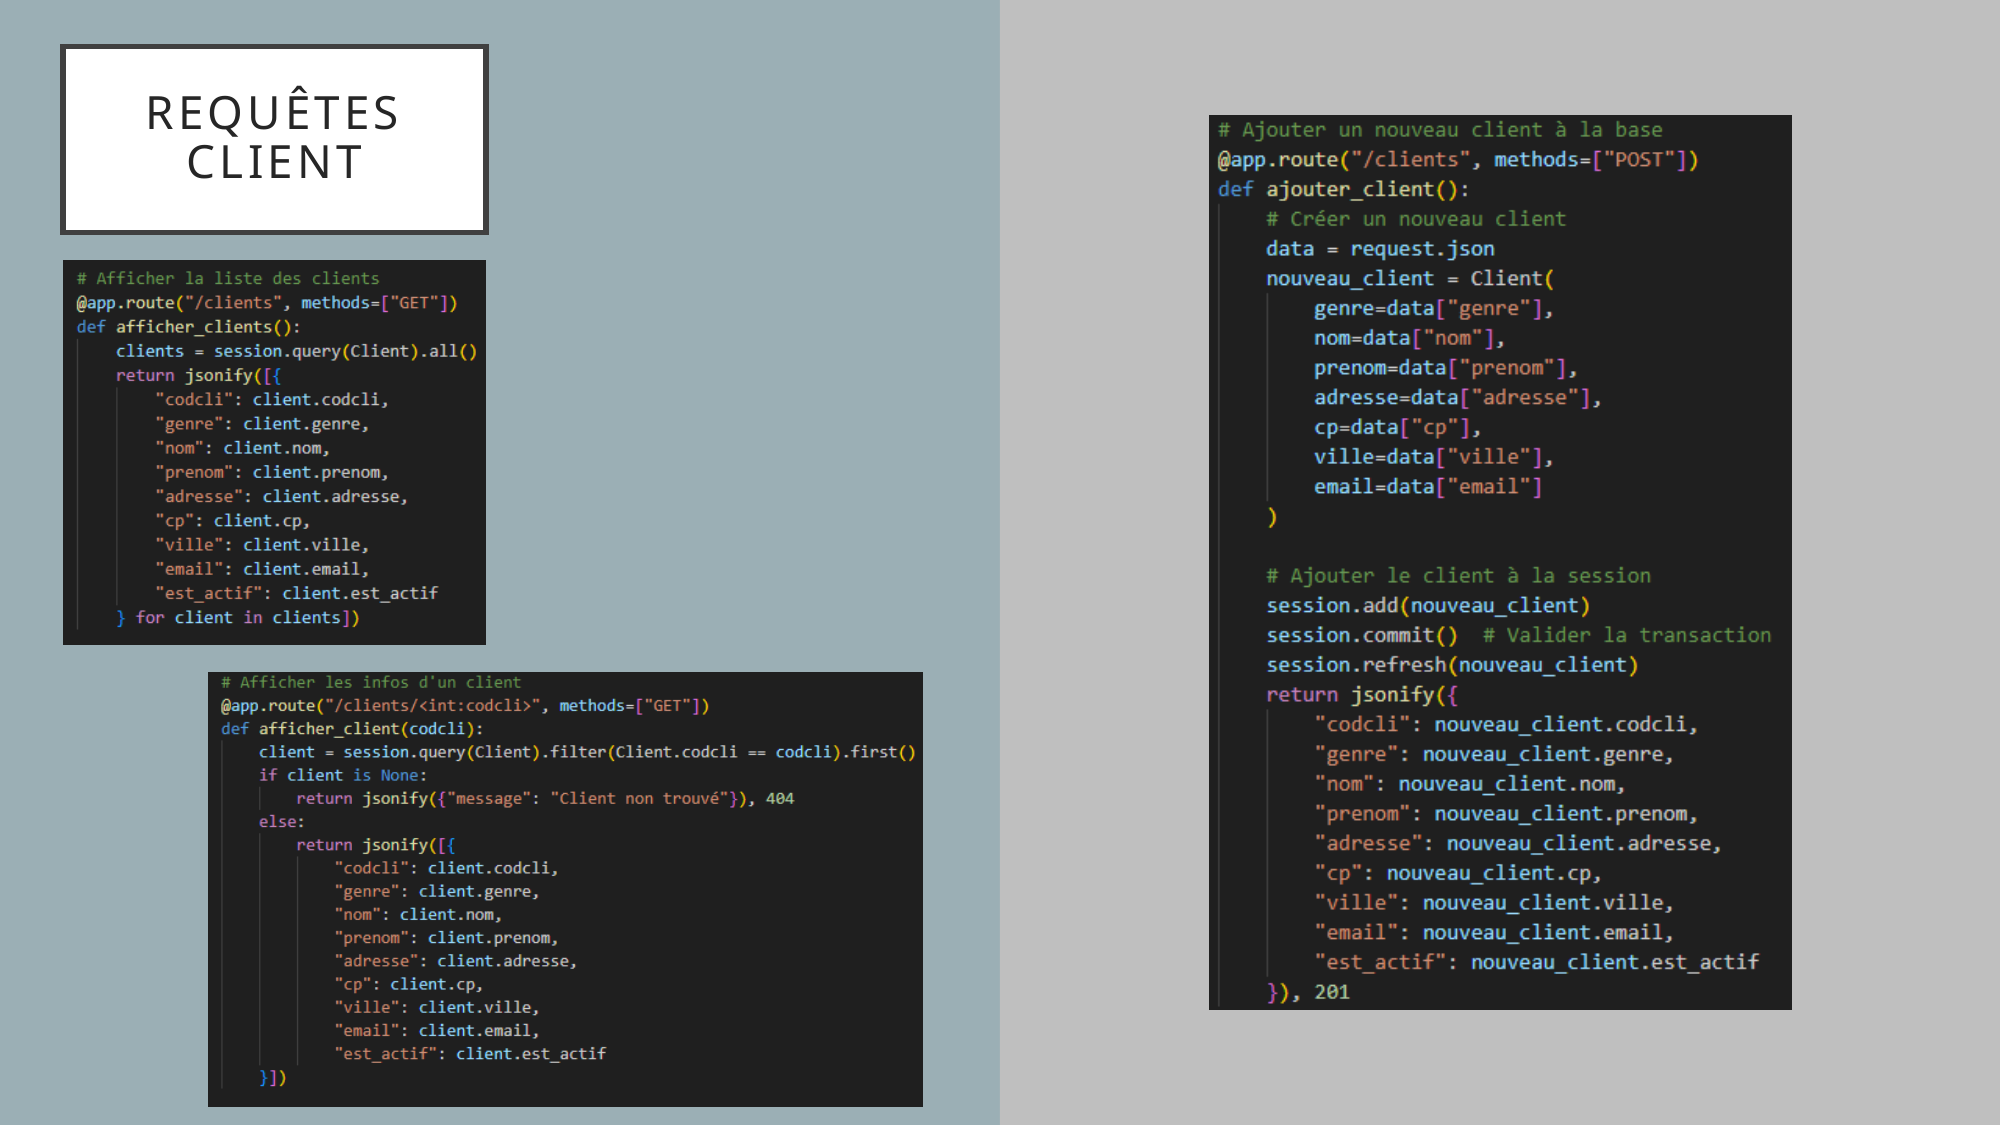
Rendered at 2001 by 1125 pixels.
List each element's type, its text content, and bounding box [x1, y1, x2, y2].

title Requêtes client [63, 46, 486, 233]
picture [63, 260, 486, 645]
picture [999, 0, 2000, 1125]
picture [208, 672, 923, 1107]
